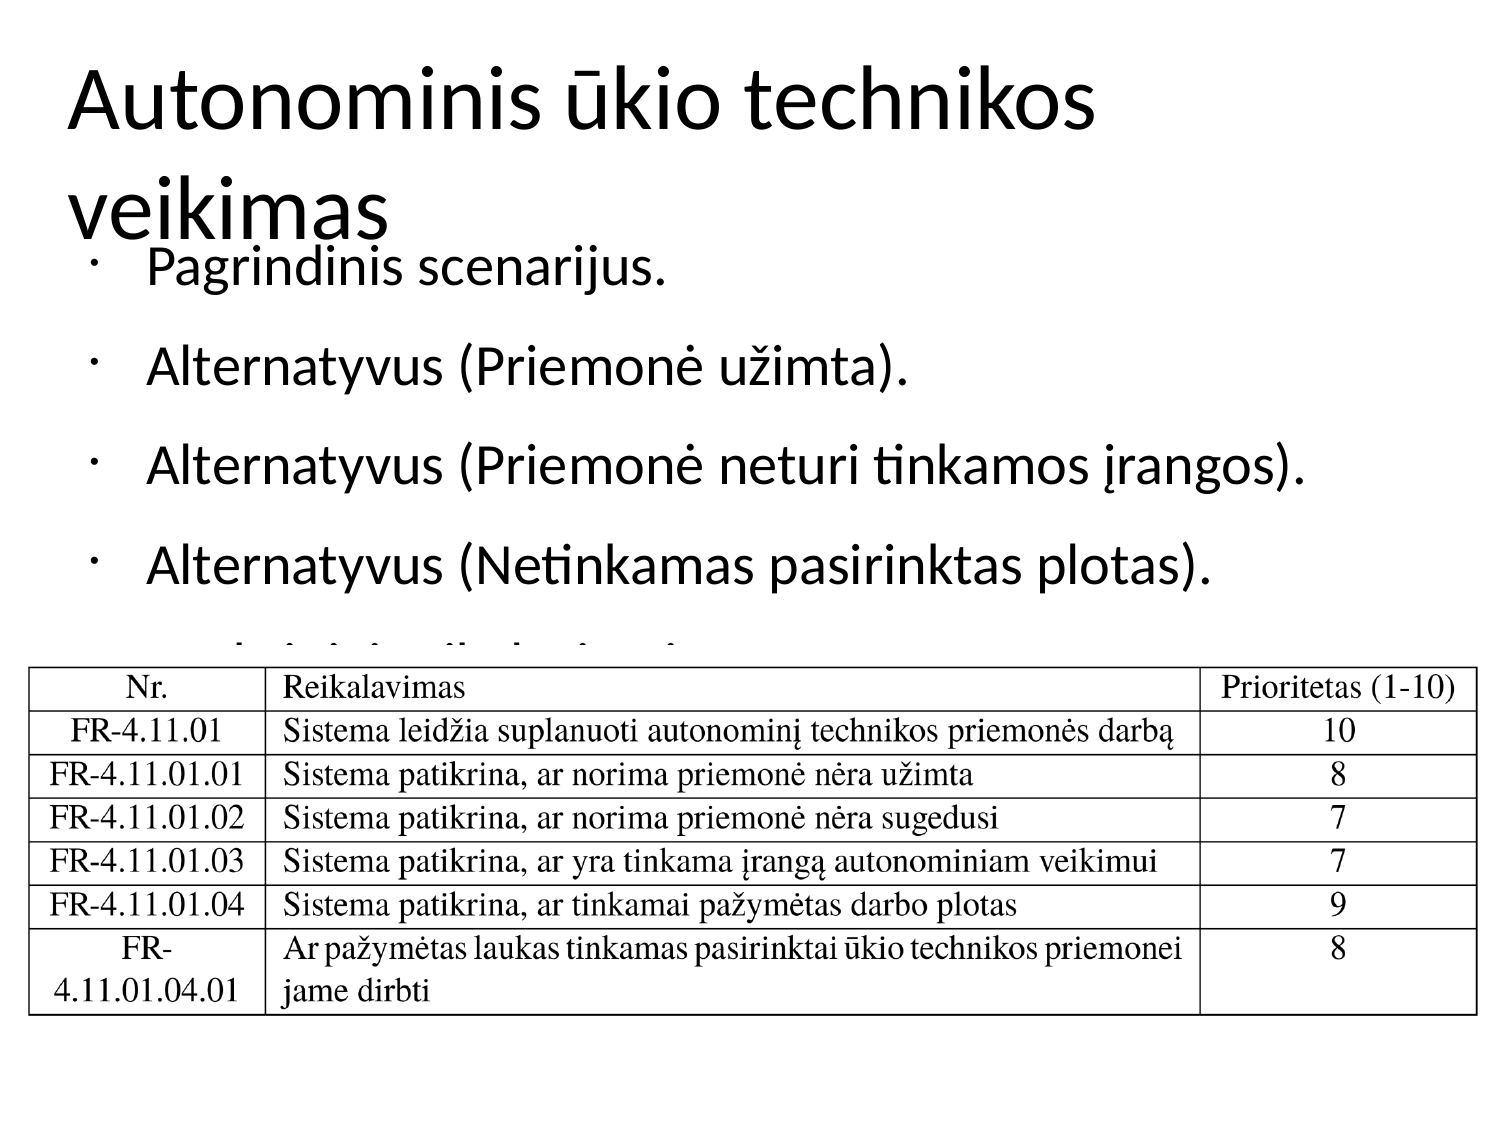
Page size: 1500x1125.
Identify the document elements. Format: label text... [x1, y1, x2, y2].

title Autonominis ūkio technikos veikimas [53, 30, 1378, 171]
picture [19, 645, 1491, 1029]
list Pagrindinis scenarijus. Alternatyvus (Priemonė užimta). Alternatyvus (Priemonė neturi tinkamos įrangos). Alternatyvus (Netinkamas pasirinktas plotas). Funkciniai reikalavimai: [75, 219, 1425, 645]
